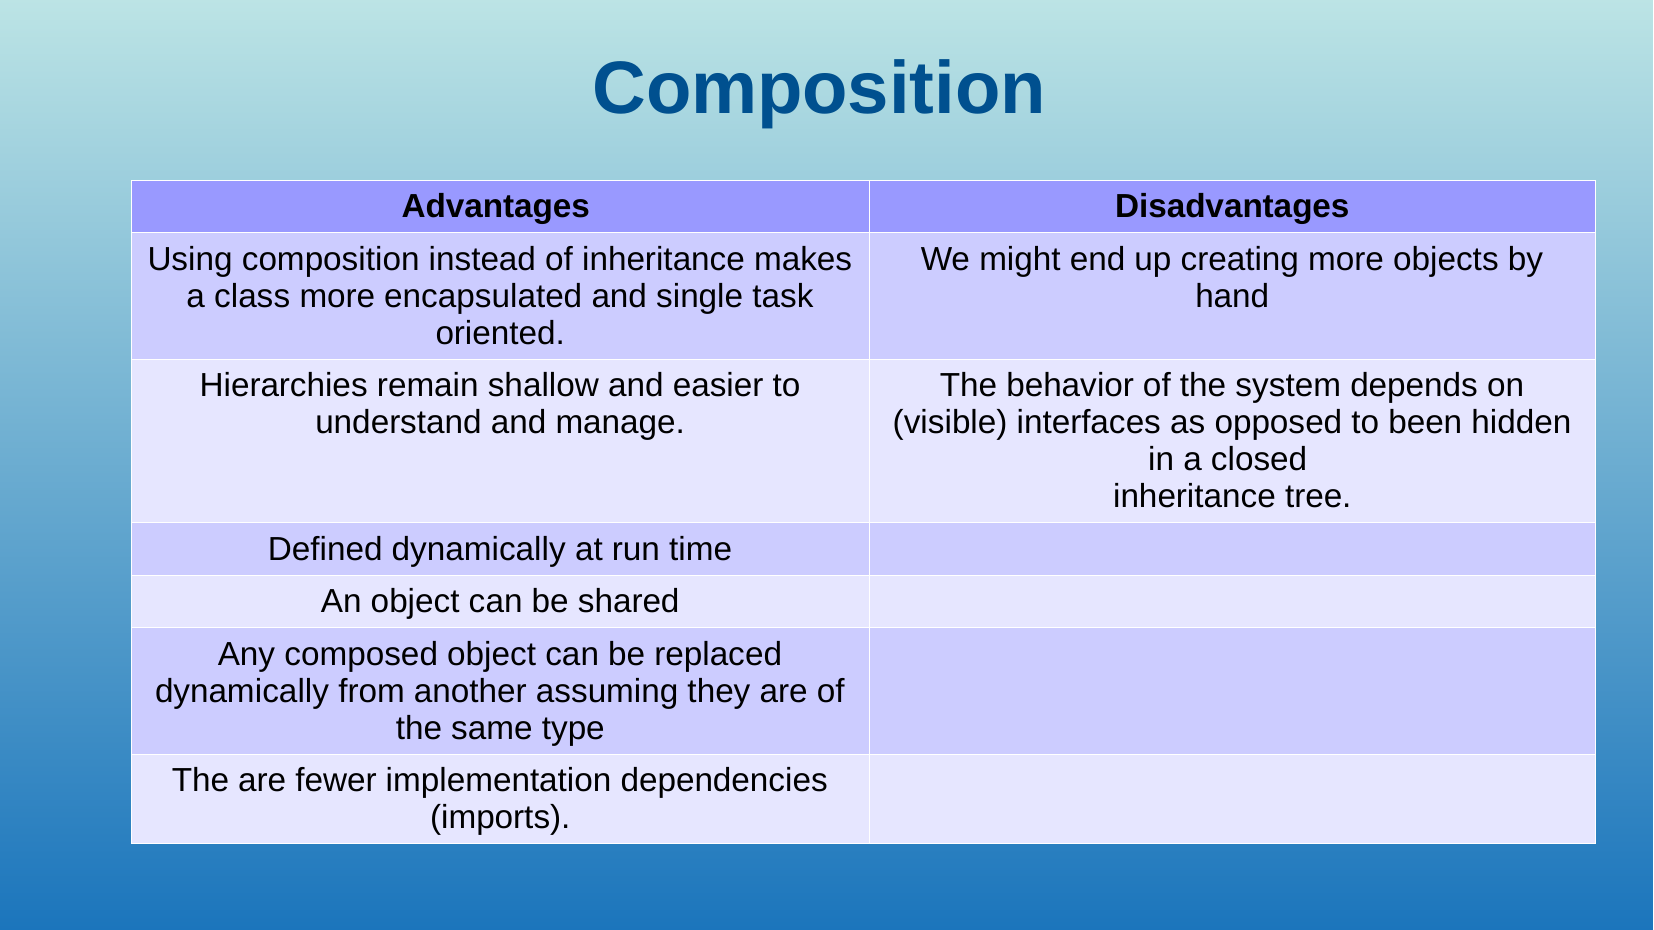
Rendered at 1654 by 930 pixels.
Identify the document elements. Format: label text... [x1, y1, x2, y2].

table_cell [870, 523, 1595, 575]
table_cell Hierarchies remain shallow and easier to understand and manage. [132, 360, 869, 522]
table_cell An object can be shared [132, 576, 869, 627]
table_header Advantages [132, 181, 869, 232]
table_cell Using composition instead of inheritance makes a class more encapsulated and single task oriented. [132, 233, 869, 359]
table_cell The are fewer implementation dependencies (imports). [132, 755, 869, 843]
table_cell We might end up creating more objects by hand [870, 233, 1595, 359]
table_header Disadvantages [870, 181, 1595, 232]
table_cell Defined dynamically at run time [132, 523, 869, 575]
table_cell [870, 576, 1595, 627]
table_cell Any composed object can be replaced dynamically from another assuming they are of the same type [132, 628, 869, 754]
title Composition [33, 11, 1606, 166]
table_cell The behavior of the system depends on (visible) interfaces as opposed to been hidden in a closed inheritance tree. [870, 360, 1595, 522]
table_cell [870, 755, 1595, 843]
table_cell [870, 628, 1595, 754]
